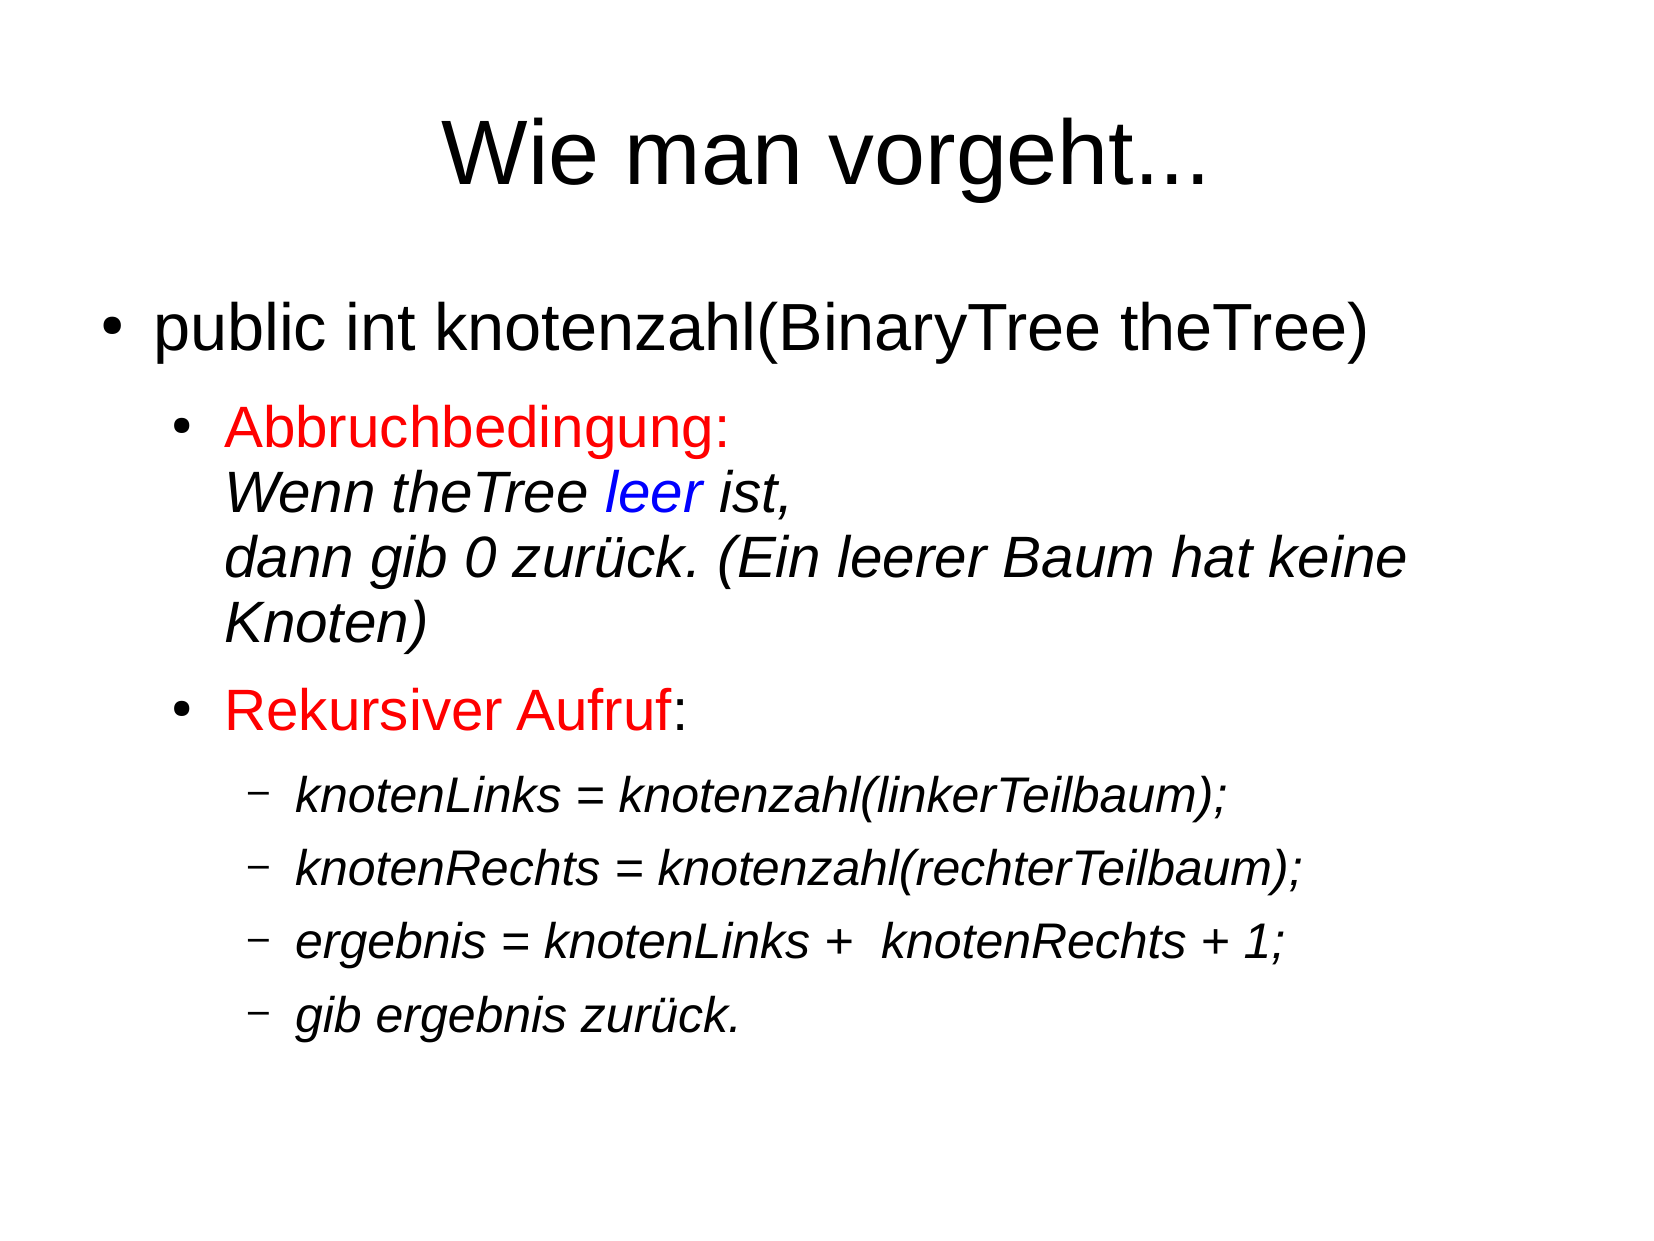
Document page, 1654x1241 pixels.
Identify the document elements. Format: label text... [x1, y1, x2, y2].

title Wie man vorgeht... [82, 56, 1571, 250]
list public int knotenzahl(BinaryTree theTree) Abbruchbedingung: Wenn theTree leer ist, dann gib 0 zurück. (Ein leerer Baum hat keine Knoten) Rekursiver Aufruf: knotenLinks = knotenzahl(linkerTeilbaum); knotenRechts = knotenzahl(rechterTeilbaum); ergebnis = knotenLinks + knotenRechts + 1; gib ergebnis zurück. [82, 290, 1571, 1094]
